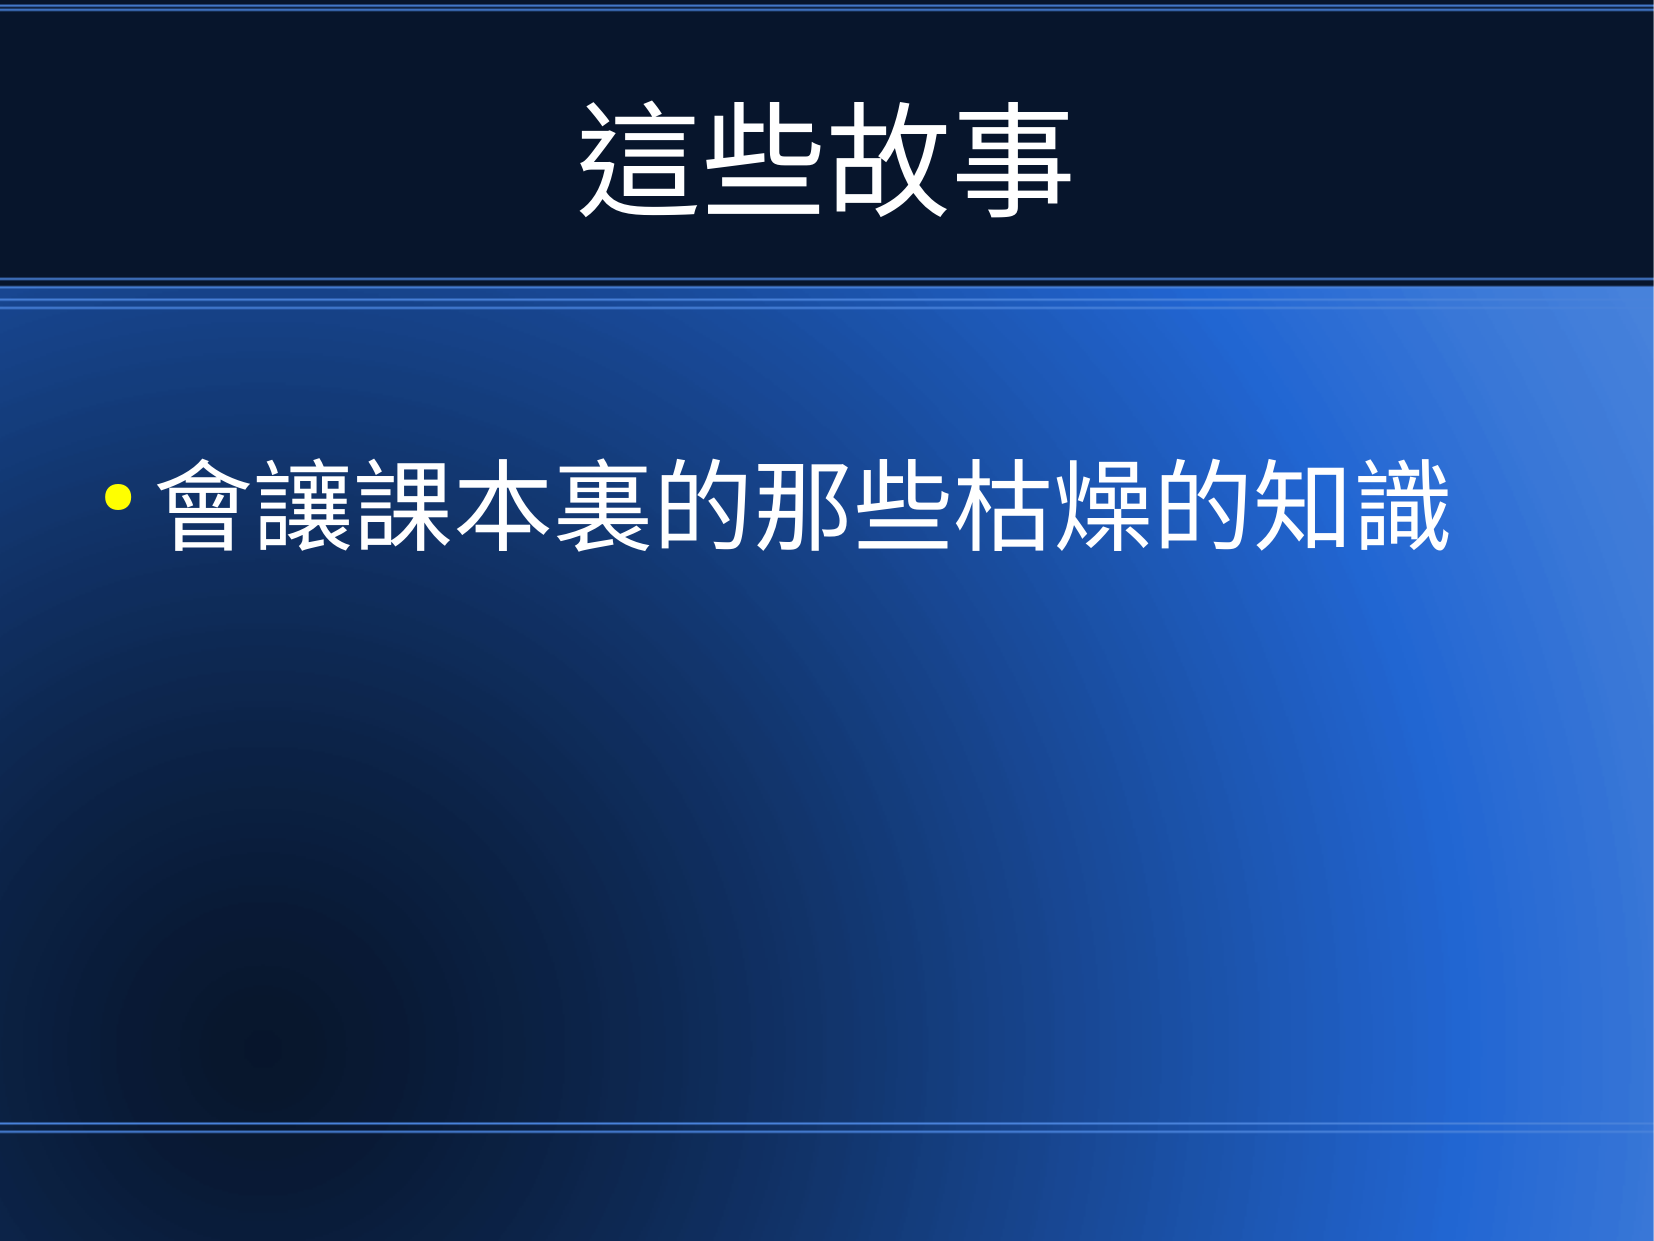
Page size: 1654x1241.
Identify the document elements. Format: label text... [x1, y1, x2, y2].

picture [0, 0, 1654, 1241]
list 會讓課本裏的那些枯燥的知識 [82, 355, 1571, 1241]
title 這些故事 [82, 49, 1571, 257]
